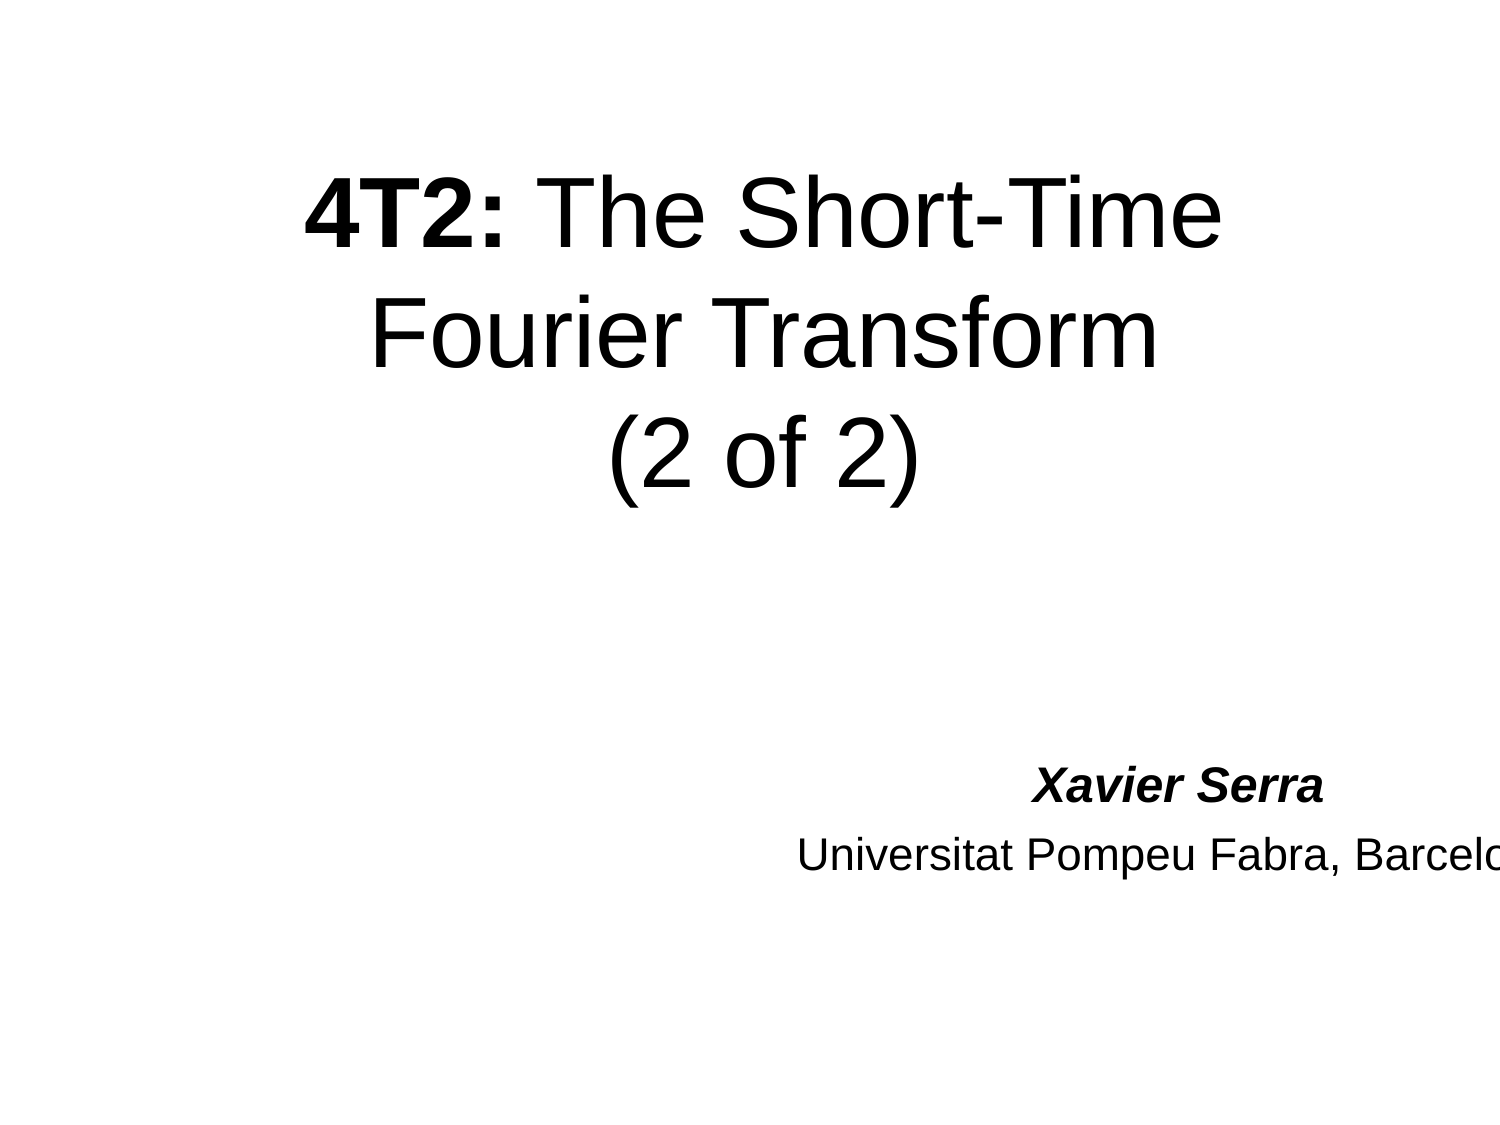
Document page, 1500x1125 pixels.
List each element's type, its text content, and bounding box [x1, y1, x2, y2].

text_box Xavier Serra Universitat Pompeu Fabra, Barcelona [764, 749, 1500, 954]
title 4T2: The Short-Time Fourier Transform (2 of 2) [143, 82, 1350, 572]
